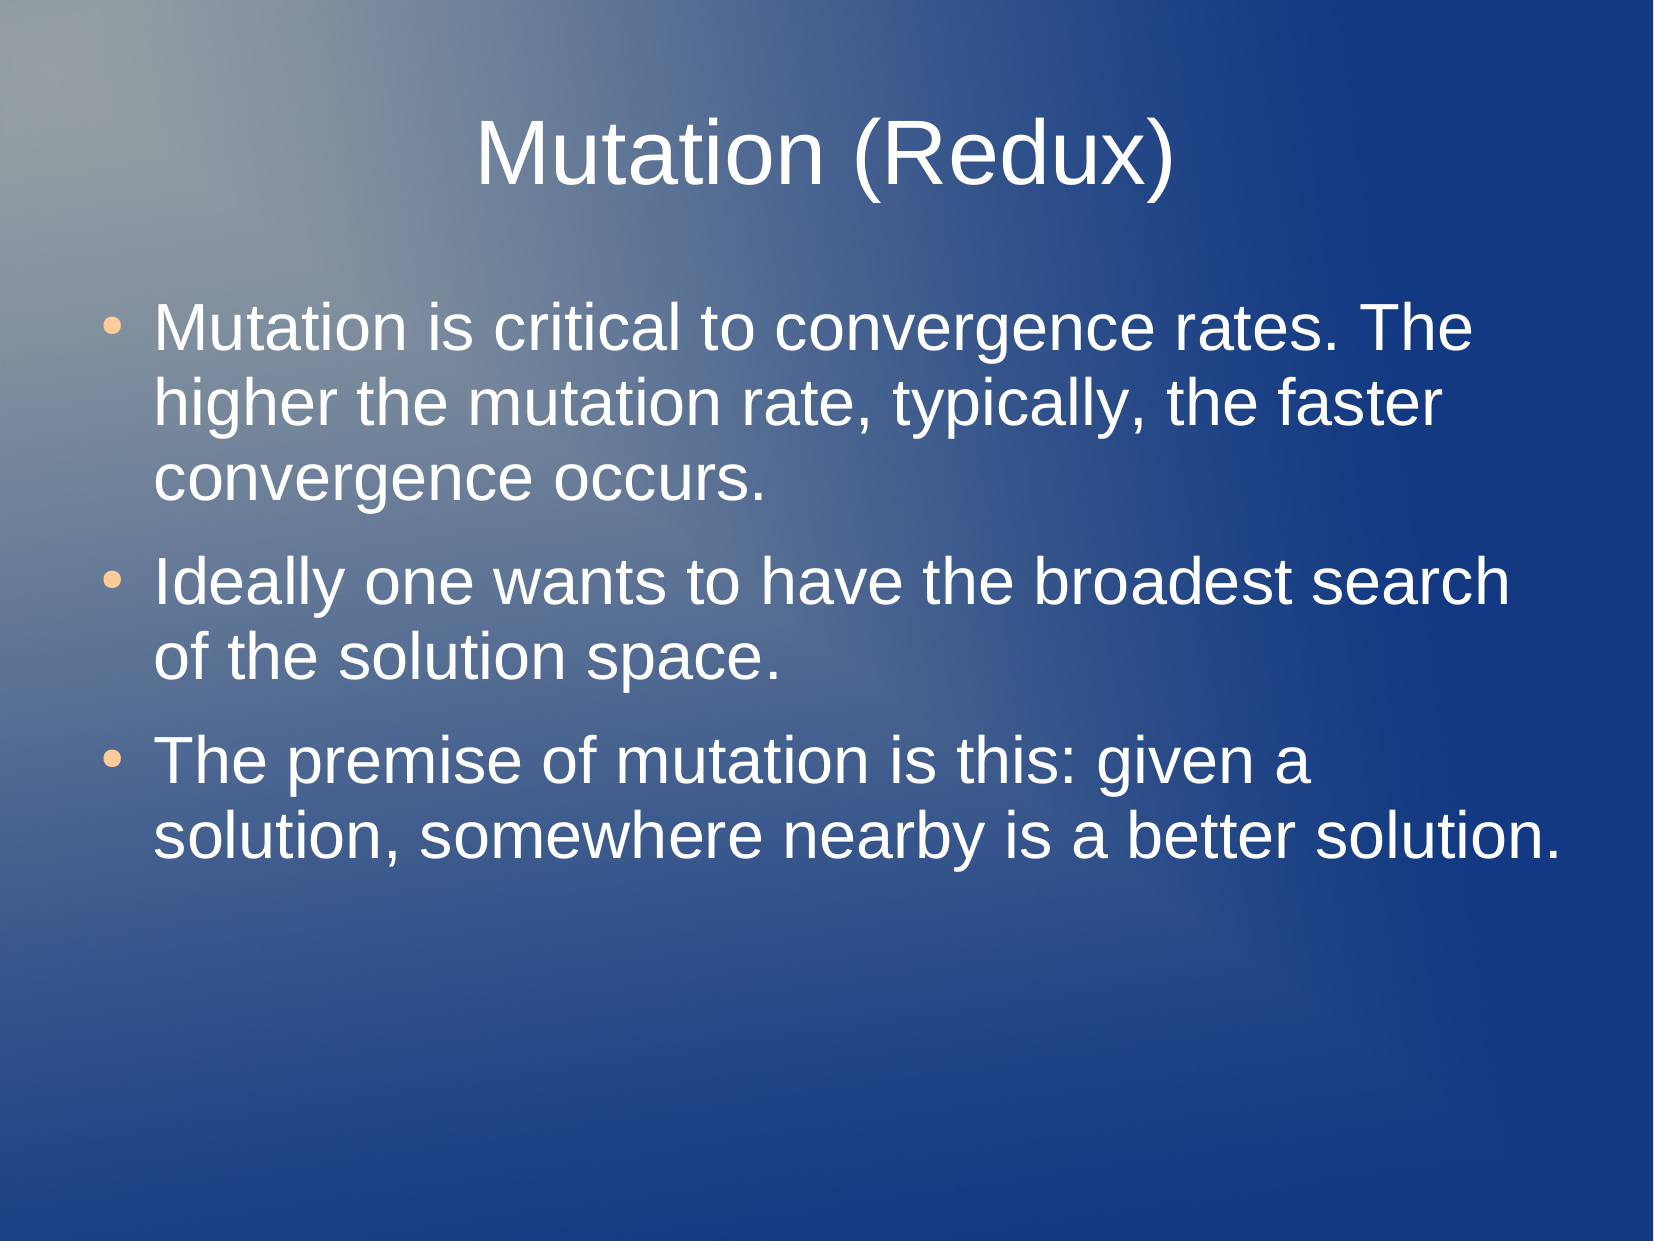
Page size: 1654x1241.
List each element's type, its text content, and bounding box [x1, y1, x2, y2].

title Mutation (Redux) [82, 49, 1571, 257]
picture [0, 0, 1654, 1241]
list Mutation is critical to convergence rates. The higher the mutation rate, typically, the faster convergence occurs. Ideally one wants to have the broadest search of the solution space. The premise of mutation is this: given a solution, somewhere nearby is a better solution. [82, 290, 1571, 1109]
